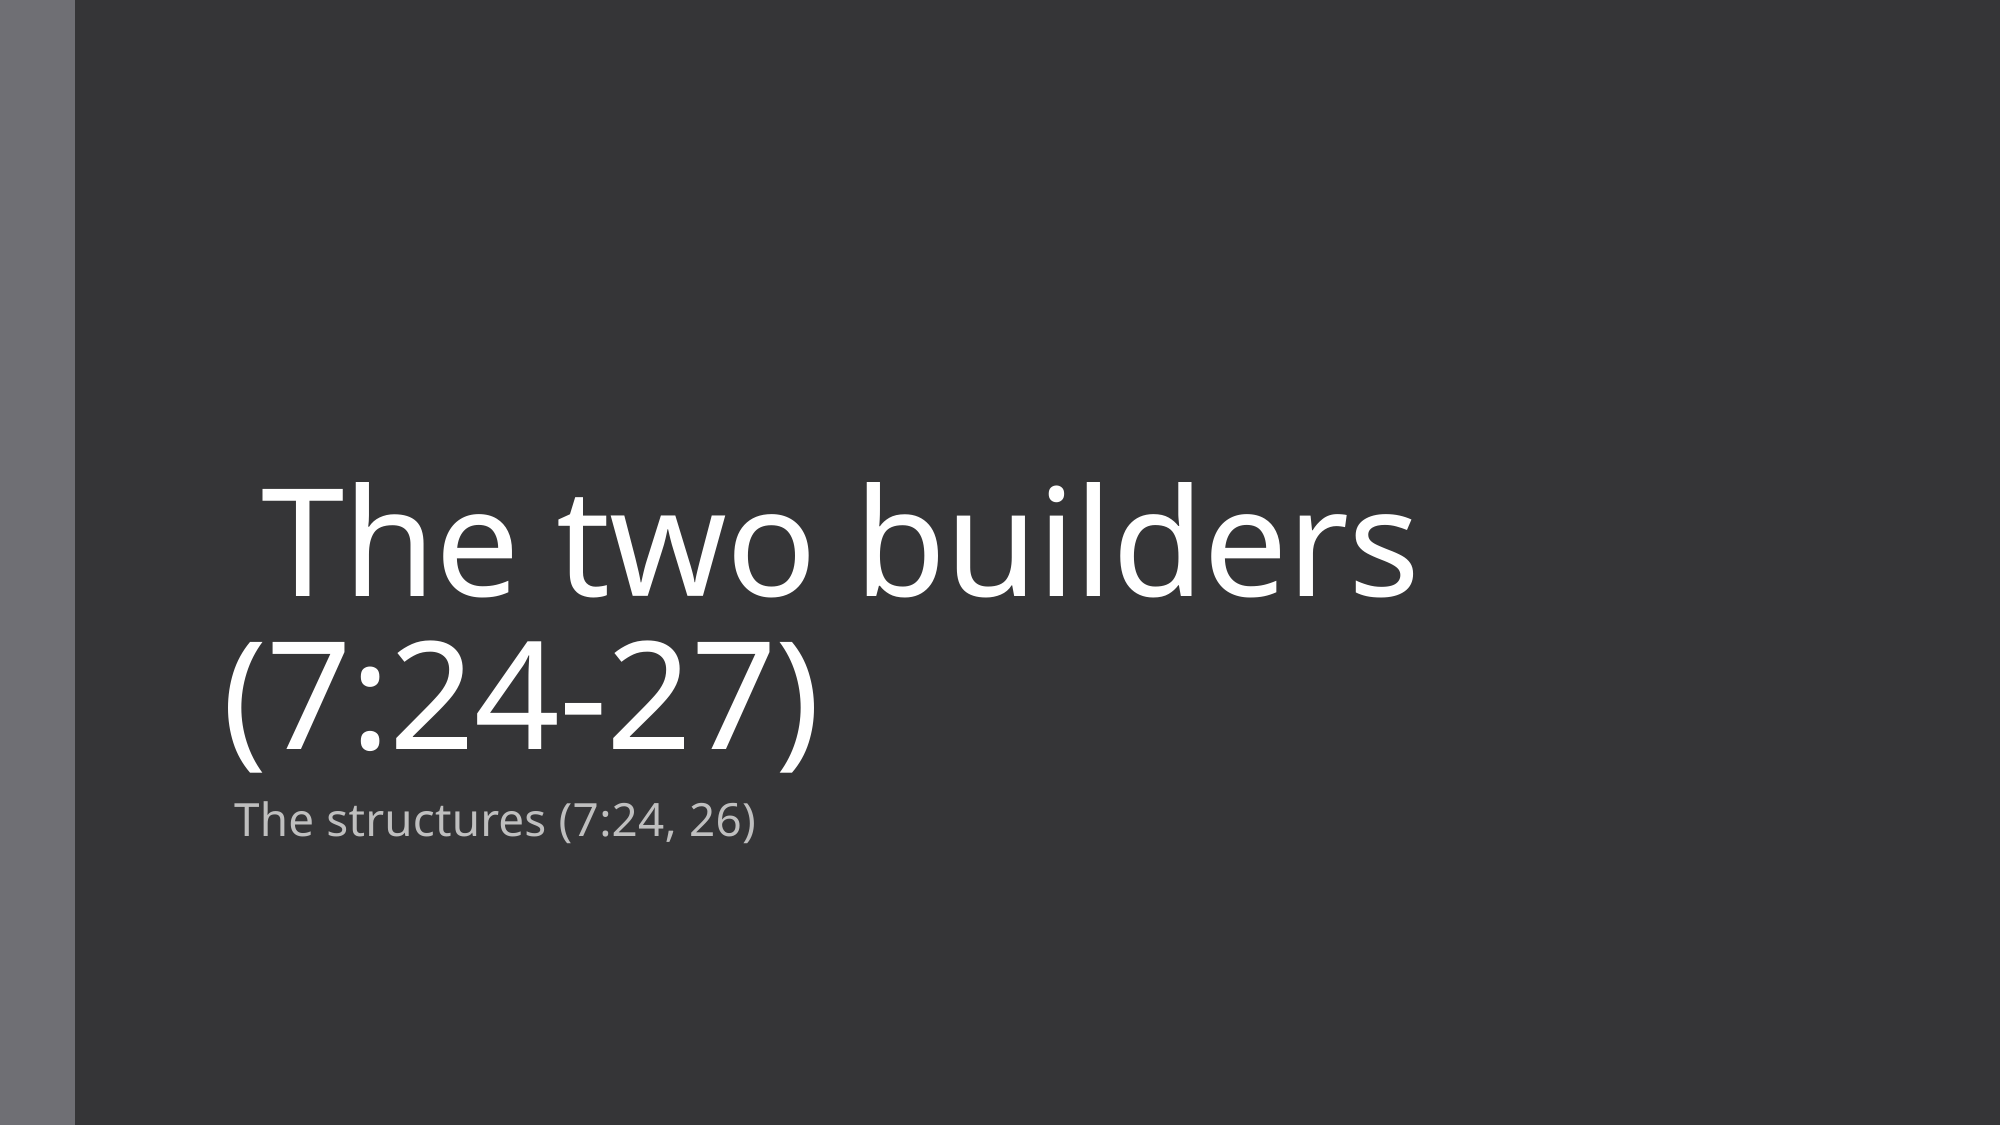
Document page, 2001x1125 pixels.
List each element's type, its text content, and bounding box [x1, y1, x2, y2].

subtitle The structures (7:24, 26) [206, 787, 1752, 1066]
title The two builders (7:24-27) [206, 124, 1752, 787]
